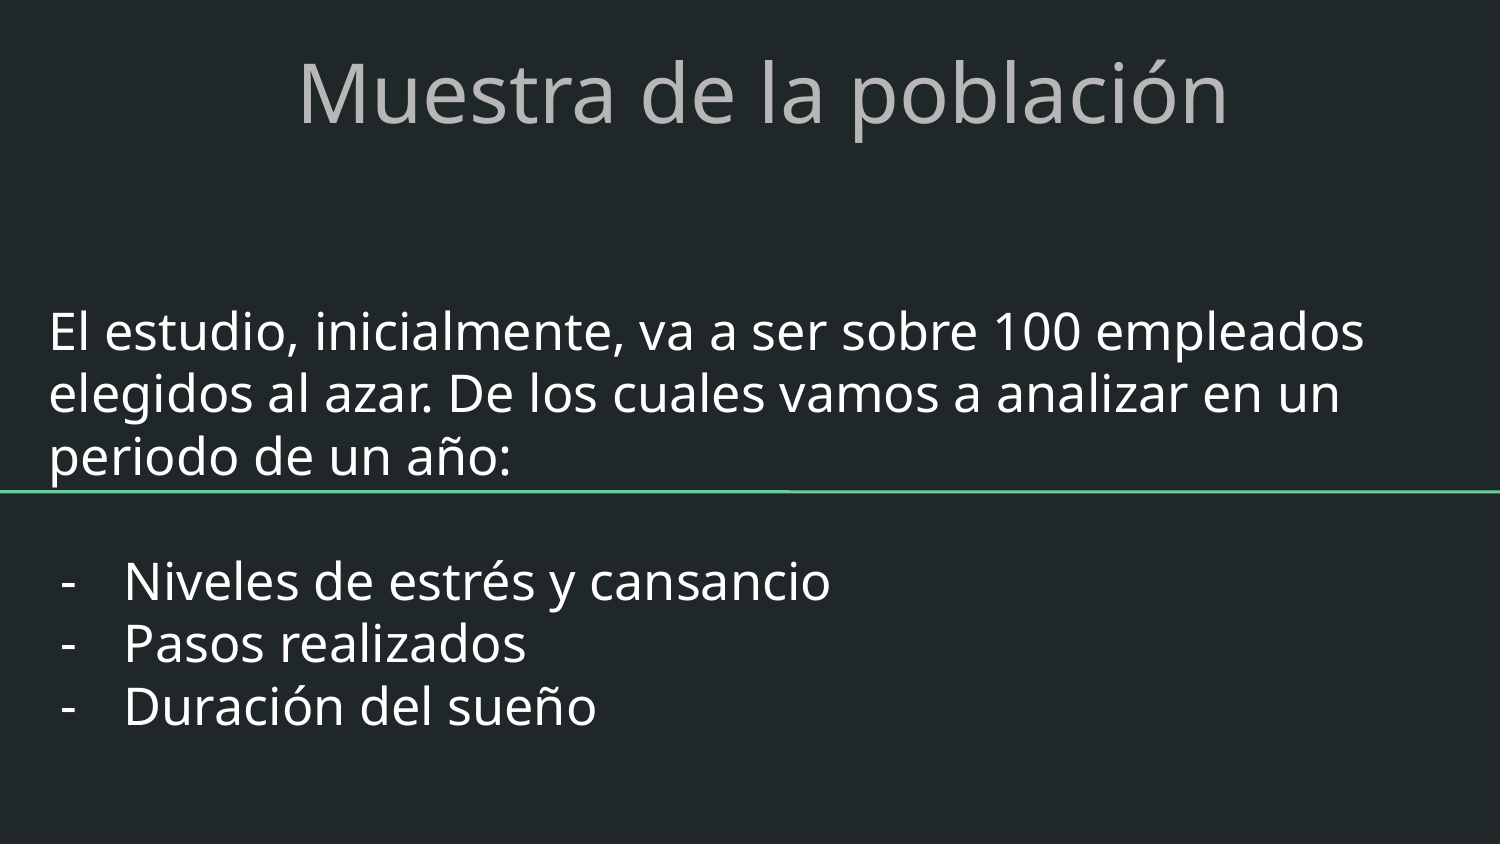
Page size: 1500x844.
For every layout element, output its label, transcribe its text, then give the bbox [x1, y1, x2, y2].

title Muestra de la población [97, 26, 1431, 156]
text_box El estudio, inicialmente, va a ser sobre 100 empleados elegidos al azar. De los cuales vamos a analizar en un periodo de un año: Niveles de estrés y cansancio Pasos realizados Duración del sueño [33, 283, 1467, 751]
